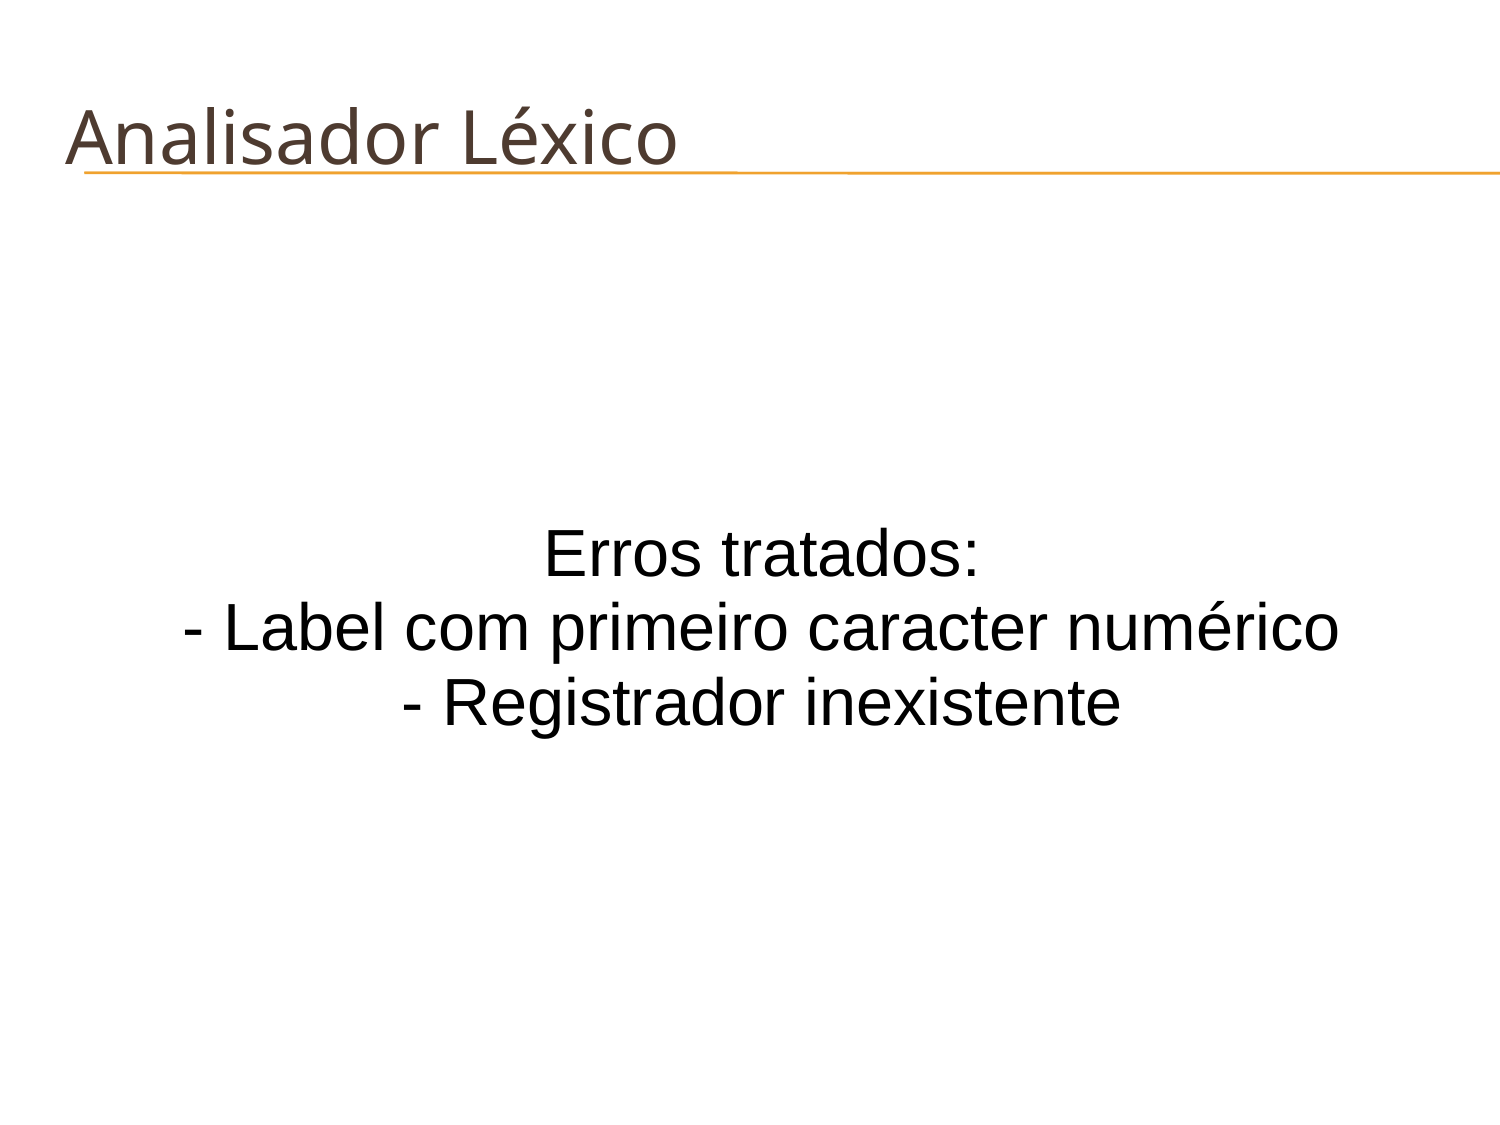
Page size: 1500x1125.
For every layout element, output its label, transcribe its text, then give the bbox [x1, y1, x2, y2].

subtitle Erros tratados: - Label com primeiro caracter numérico - Registrador inexistente [50, 254, 1476, 998]
title Analisador Léxico [50, 75, 1476, 213]
